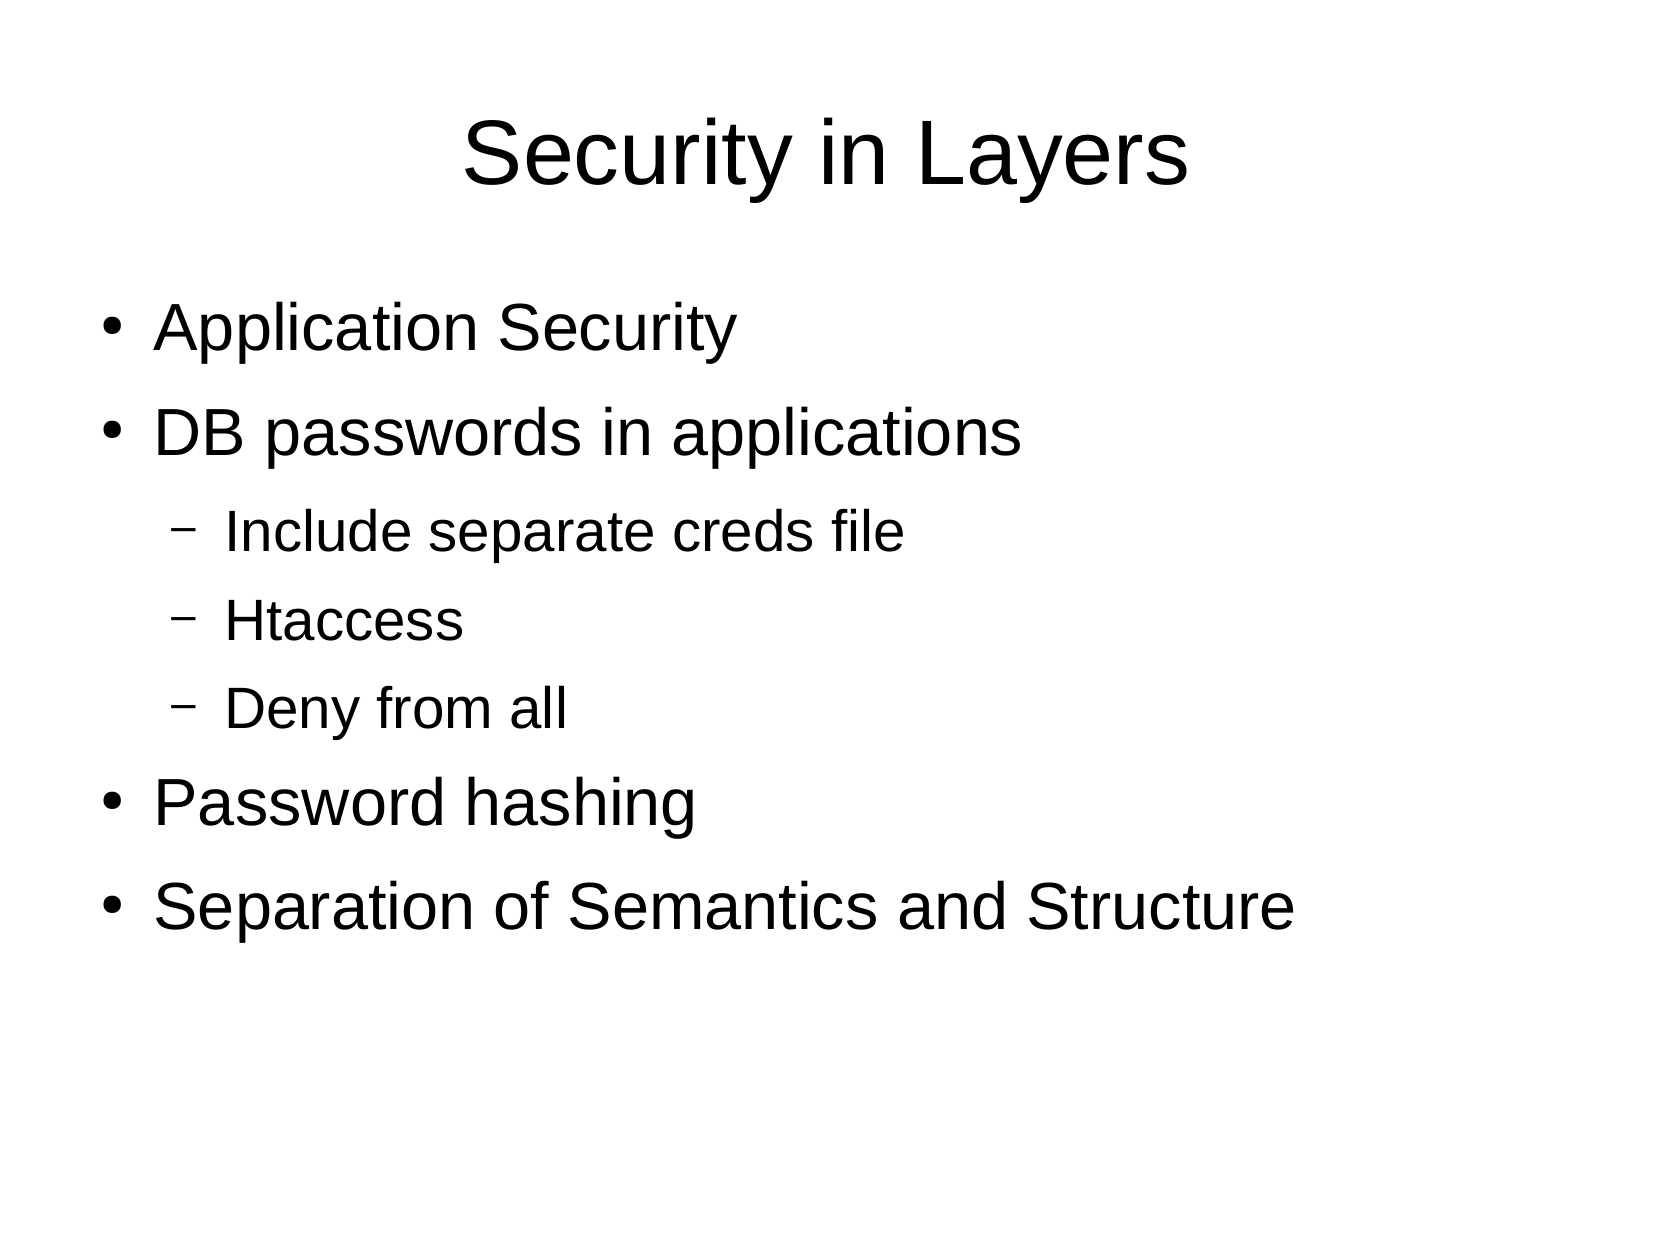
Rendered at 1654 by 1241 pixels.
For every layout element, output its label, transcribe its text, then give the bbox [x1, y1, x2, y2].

title Security in Layers [82, 49, 1571, 257]
list Application Security DB passwords in applications Include separate creds file Htaccess Deny from all Password hashing Separation of Semantics and Structure [82, 290, 1538, 1010]
